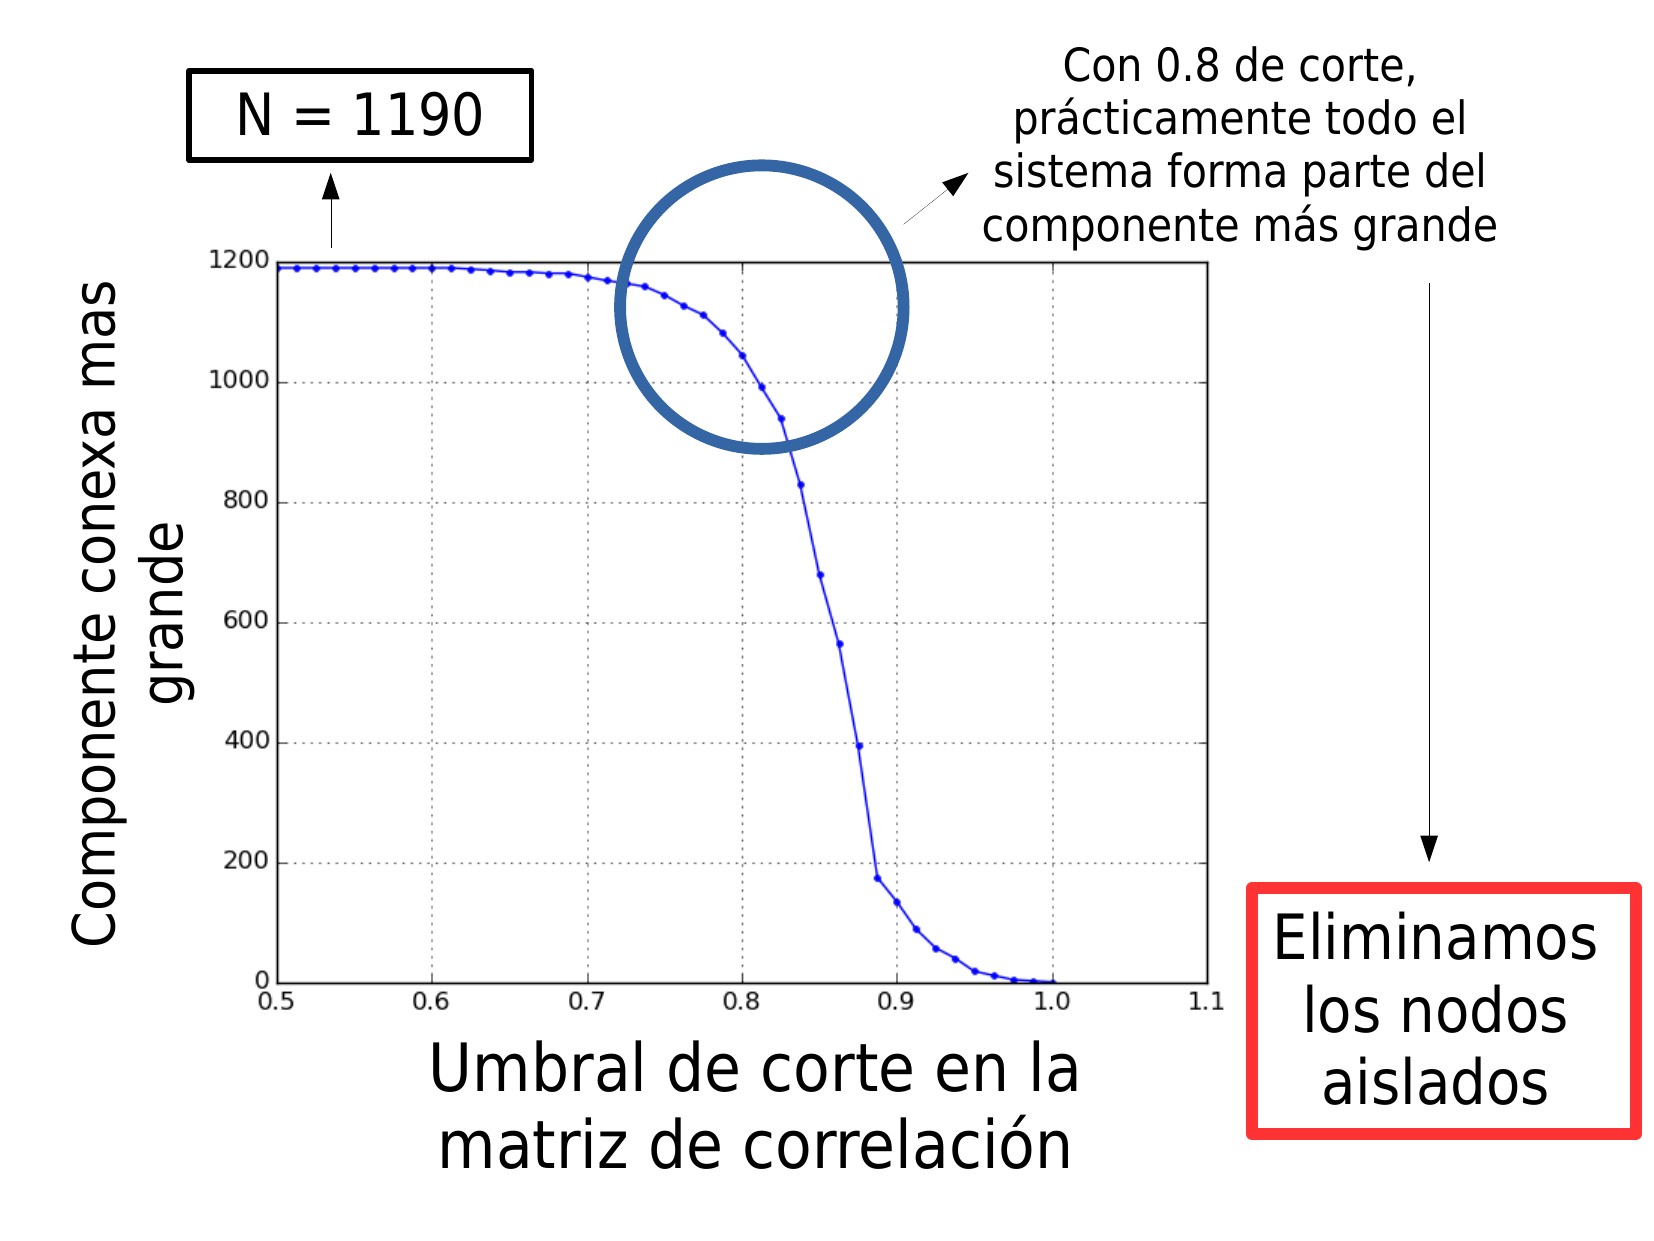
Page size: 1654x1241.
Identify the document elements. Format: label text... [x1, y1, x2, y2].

text_box Umbral de corte en la matriz de correlación [312, 1021, 1199, 1193]
text_box N = 1190 [188, 70, 532, 160]
text_box Eliminamos los nodos aislados [1251, 888, 1636, 1134]
text_box Componente conexa mas grande [53, 200, 205, 1028]
text_box Con 0.8 de corte, prácticamente todo el sistema forma parte del componente más grande [944, 31, 1536, 261]
picture [127, 172, 1327, 1073]
picture [626, 172, 897, 442]
